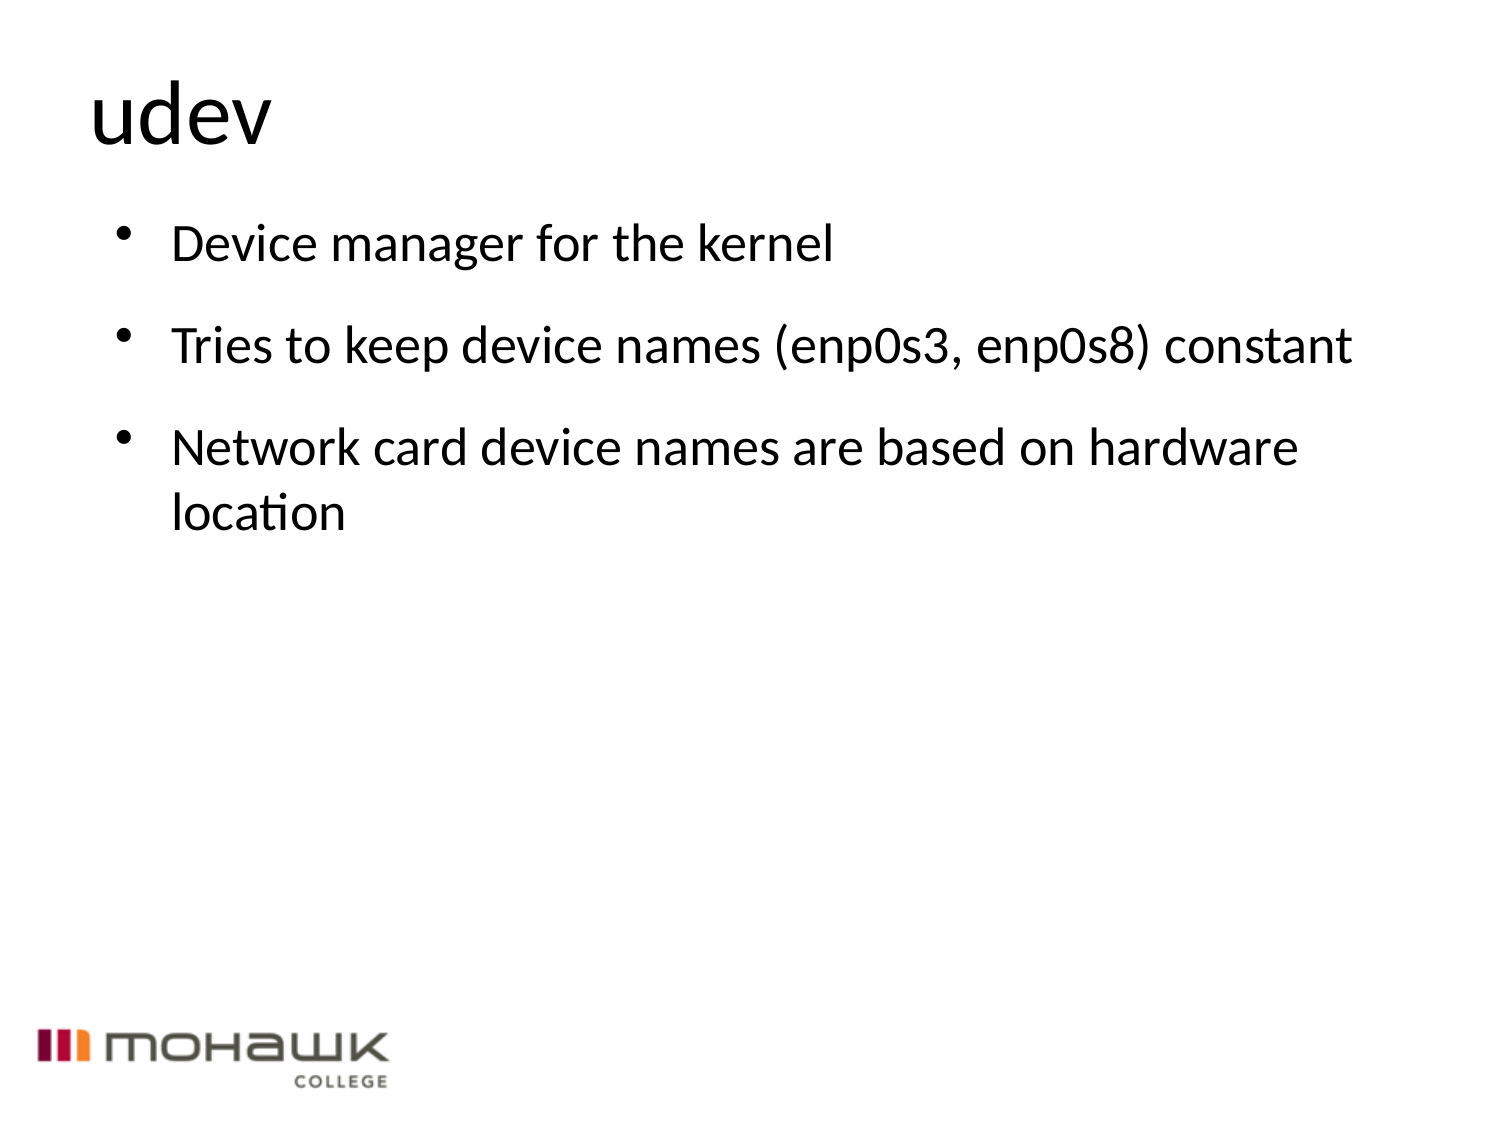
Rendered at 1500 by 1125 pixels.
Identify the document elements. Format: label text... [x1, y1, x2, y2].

list Device manager for the kernel Tries to keep device names (enp0s3, enp0s8) constant Network card device names are based on hardware location [99, 200, 1450, 943]
title udev [75, 45, 1425, 233]
picture [5, 1000, 422, 1118]
